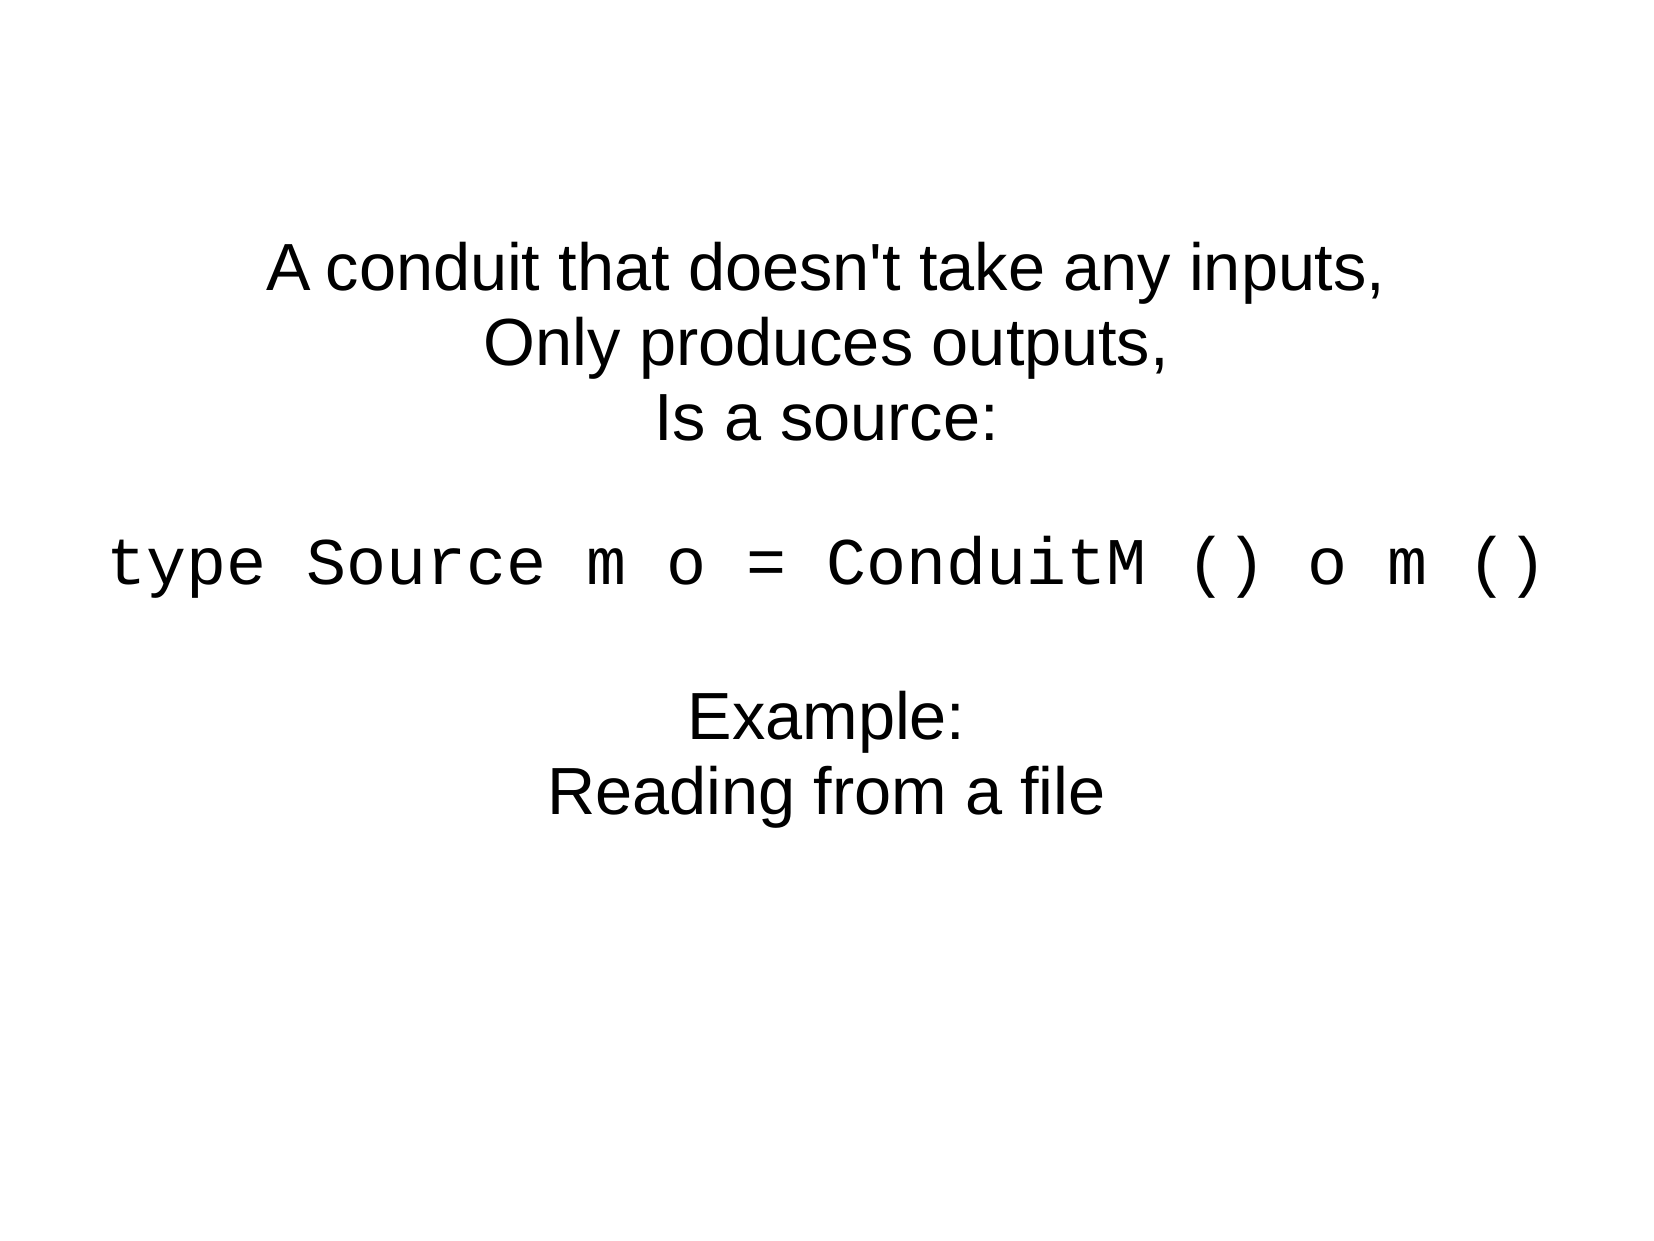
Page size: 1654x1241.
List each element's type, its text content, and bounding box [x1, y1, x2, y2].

subtitle A conduit that doesn't take any inputs, Only produces outputs, Is a source: type Source m o = ConduitM () o m () Example: Reading from a file [82, 49, 1571, 1010]
